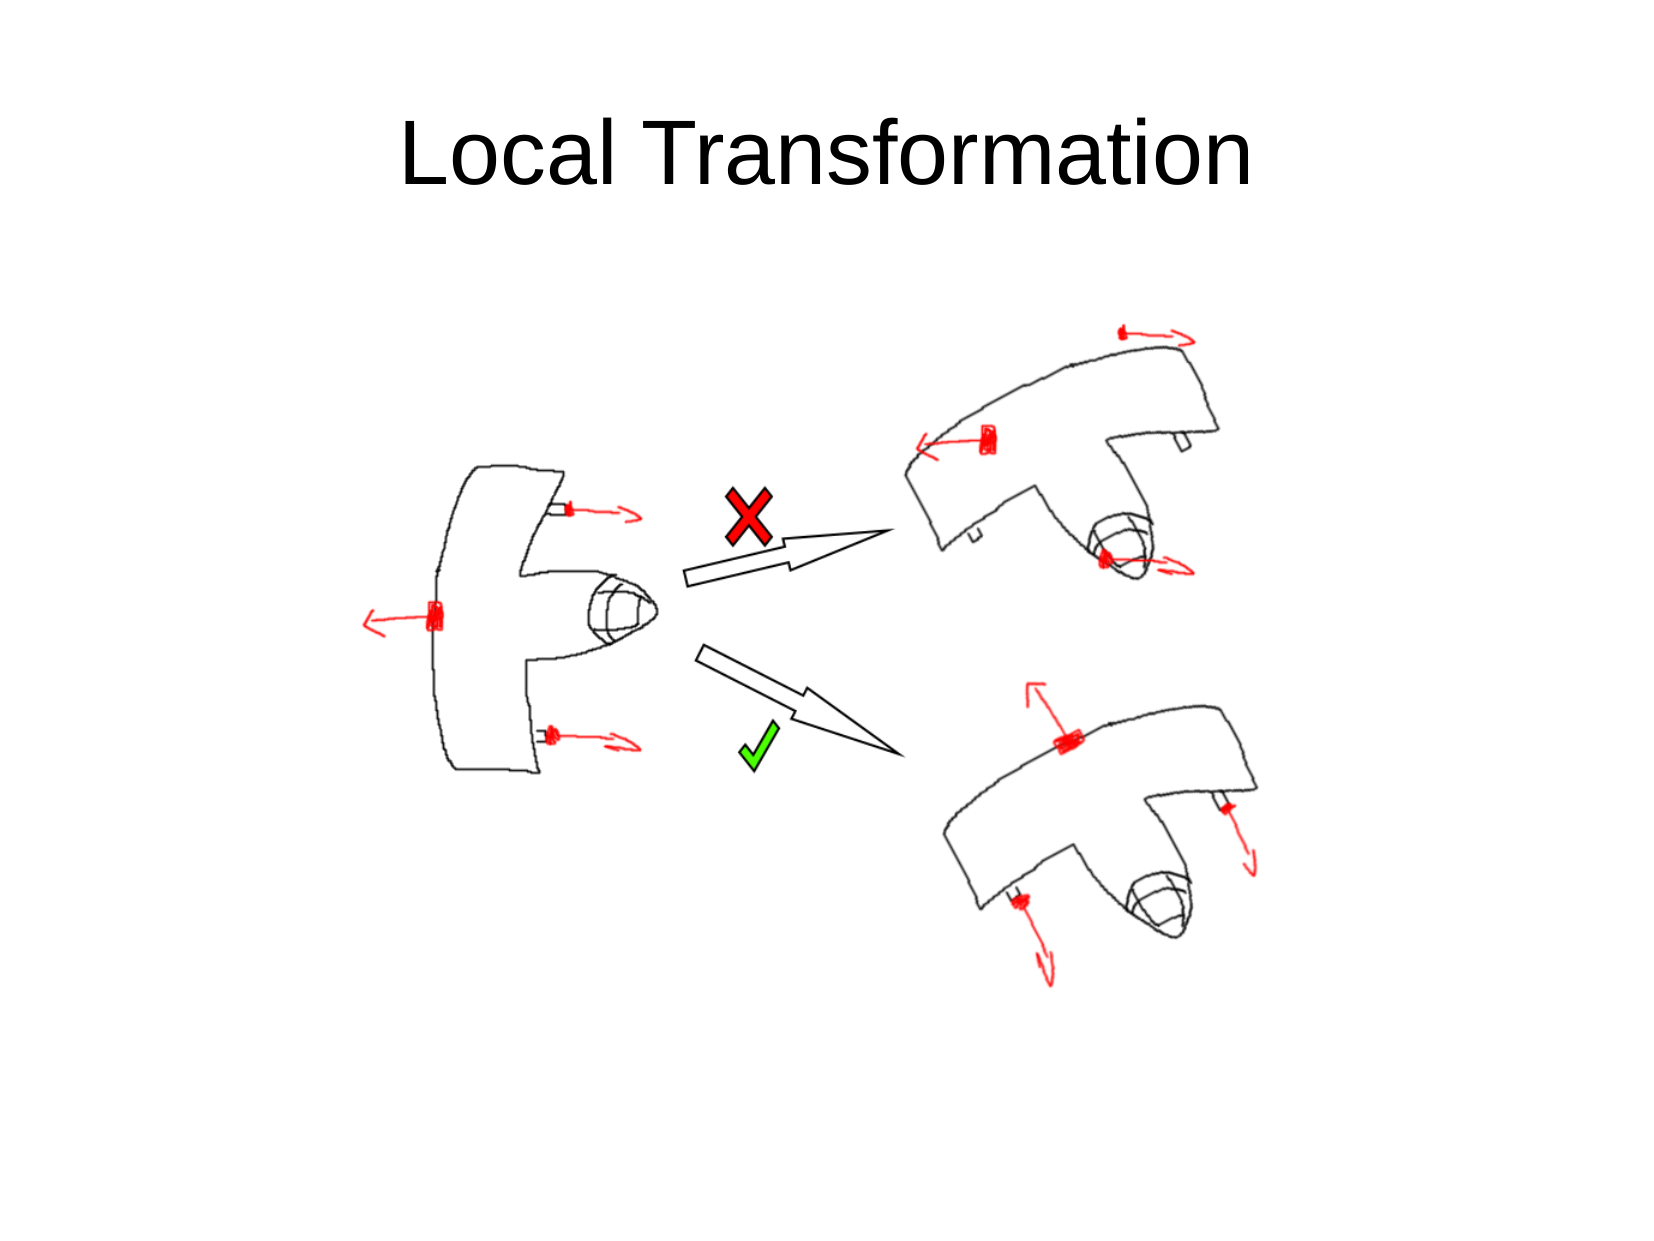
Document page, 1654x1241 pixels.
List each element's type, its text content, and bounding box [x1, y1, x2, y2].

picture [347, 290, 1307, 1010]
title Local Transformation [82, 49, 1571, 257]
